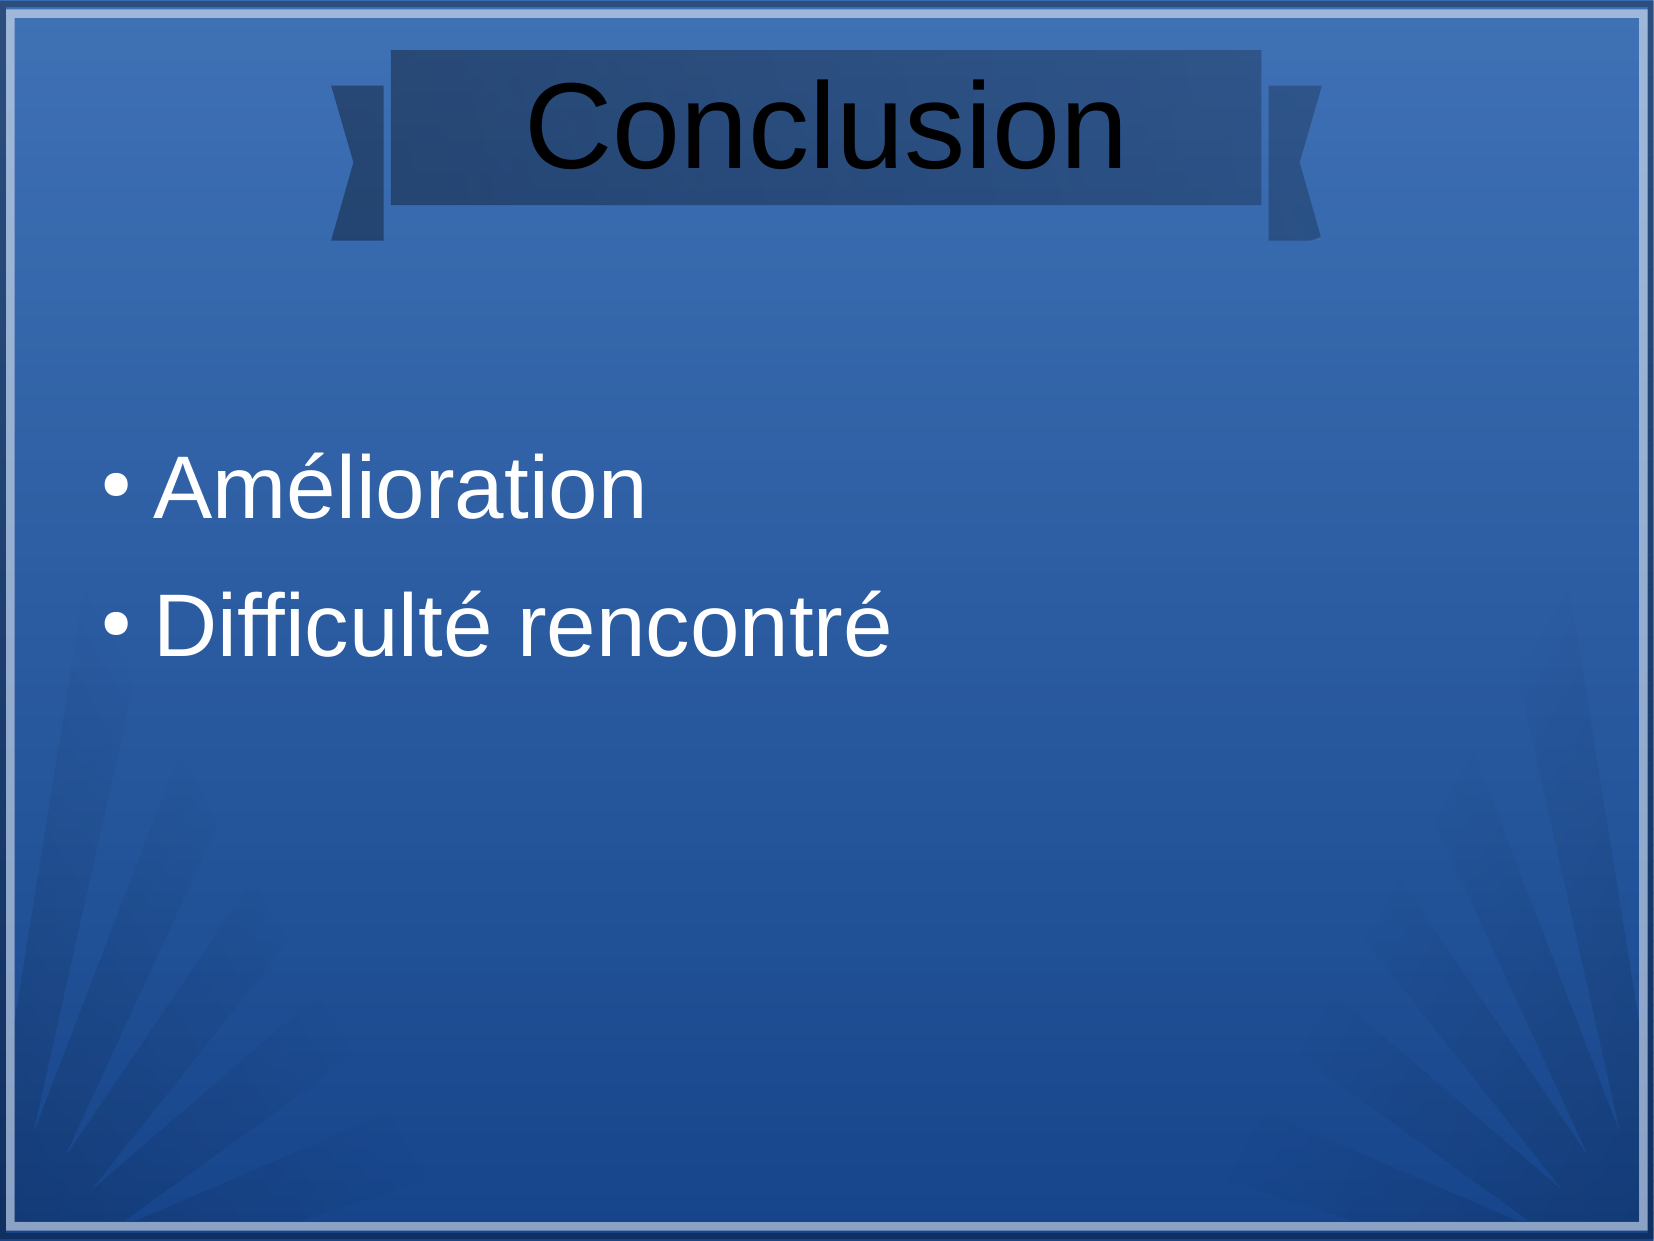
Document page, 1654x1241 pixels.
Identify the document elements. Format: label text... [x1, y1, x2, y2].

title Conclusion [389, 47, 1264, 205]
list Amélioration Difficulté rencontré [82, 299, 1571, 1241]
